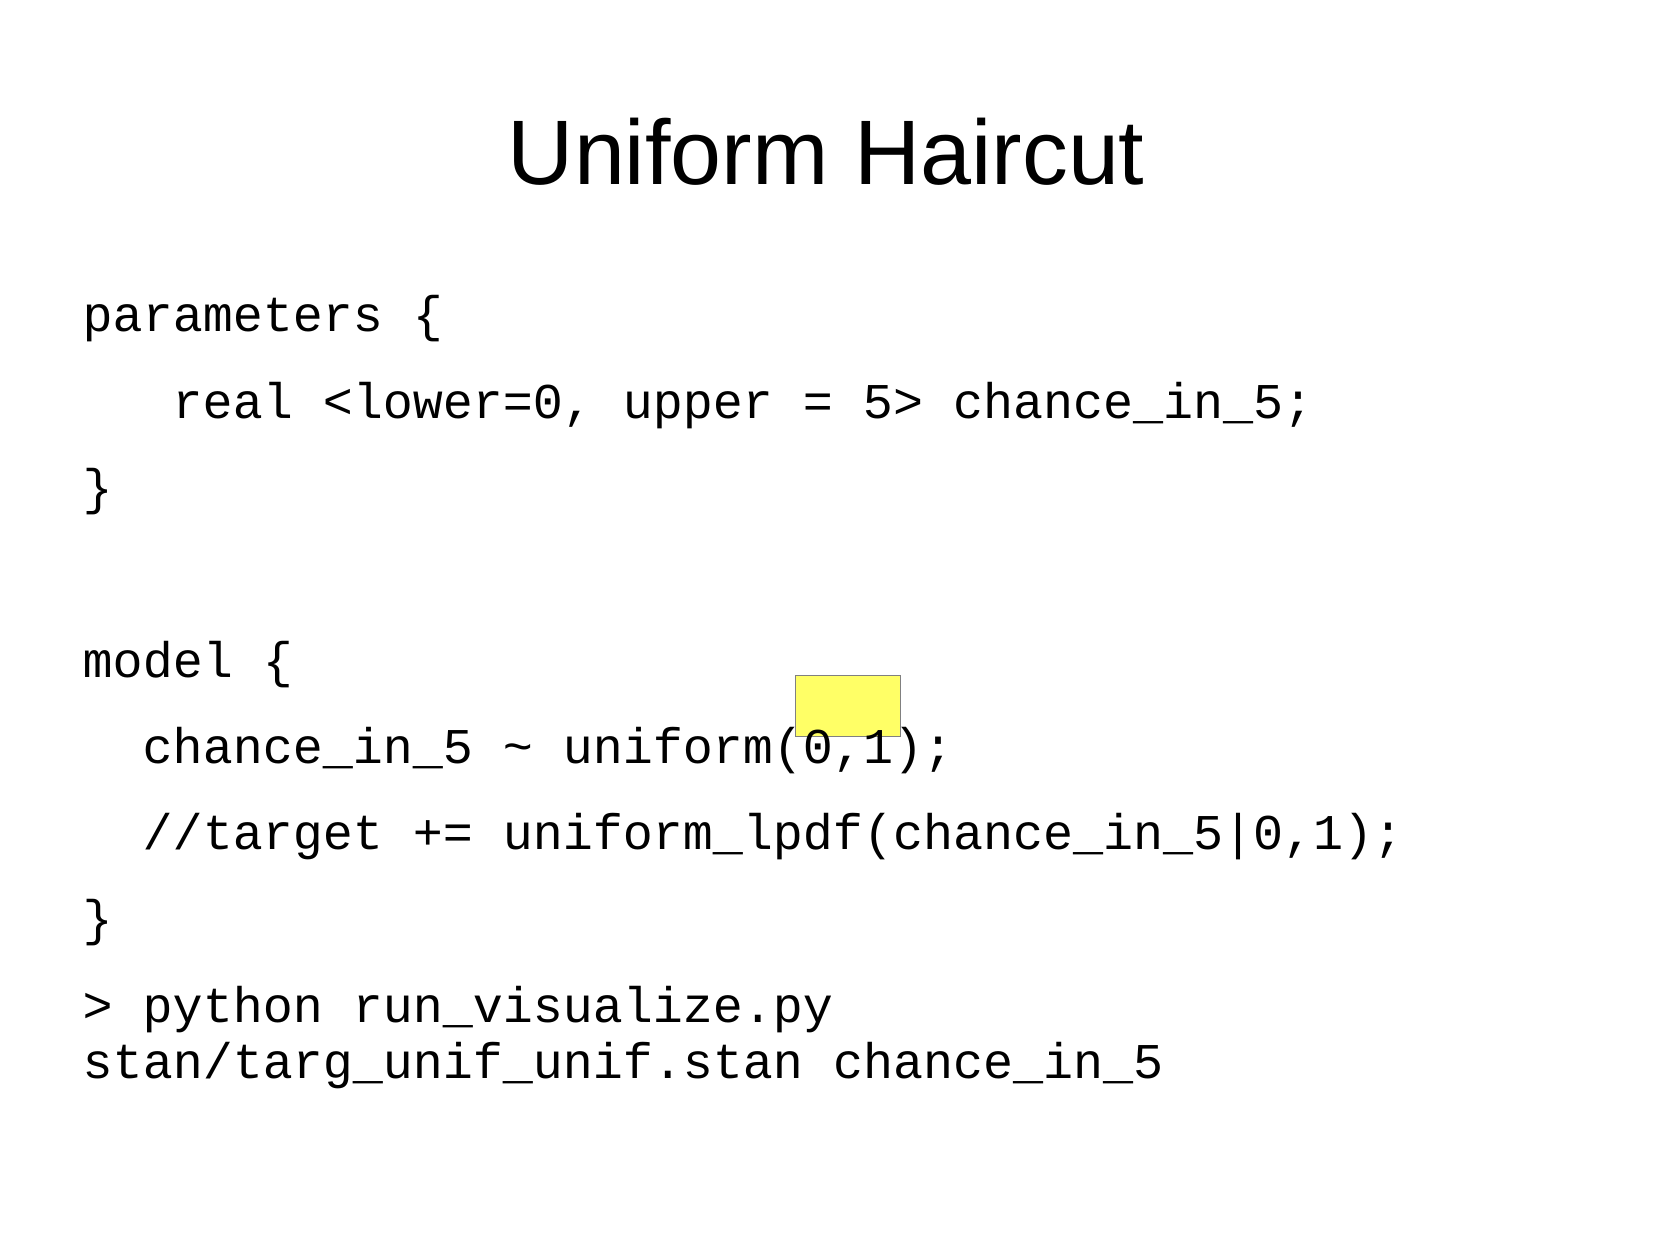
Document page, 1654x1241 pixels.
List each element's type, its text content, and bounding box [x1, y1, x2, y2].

title Uniform Haircut [82, 49, 1571, 257]
list parameters { real <lower=0, upper = 5> chance_in_5; } model { chance_in_5 ~ uniform(0,1); //target += uniform_lpdf(chance_in_5|0,1); } > python run_visualize.py stan/targ_unif_unif.stan chance_in_5 [82, 290, 1571, 1109]
